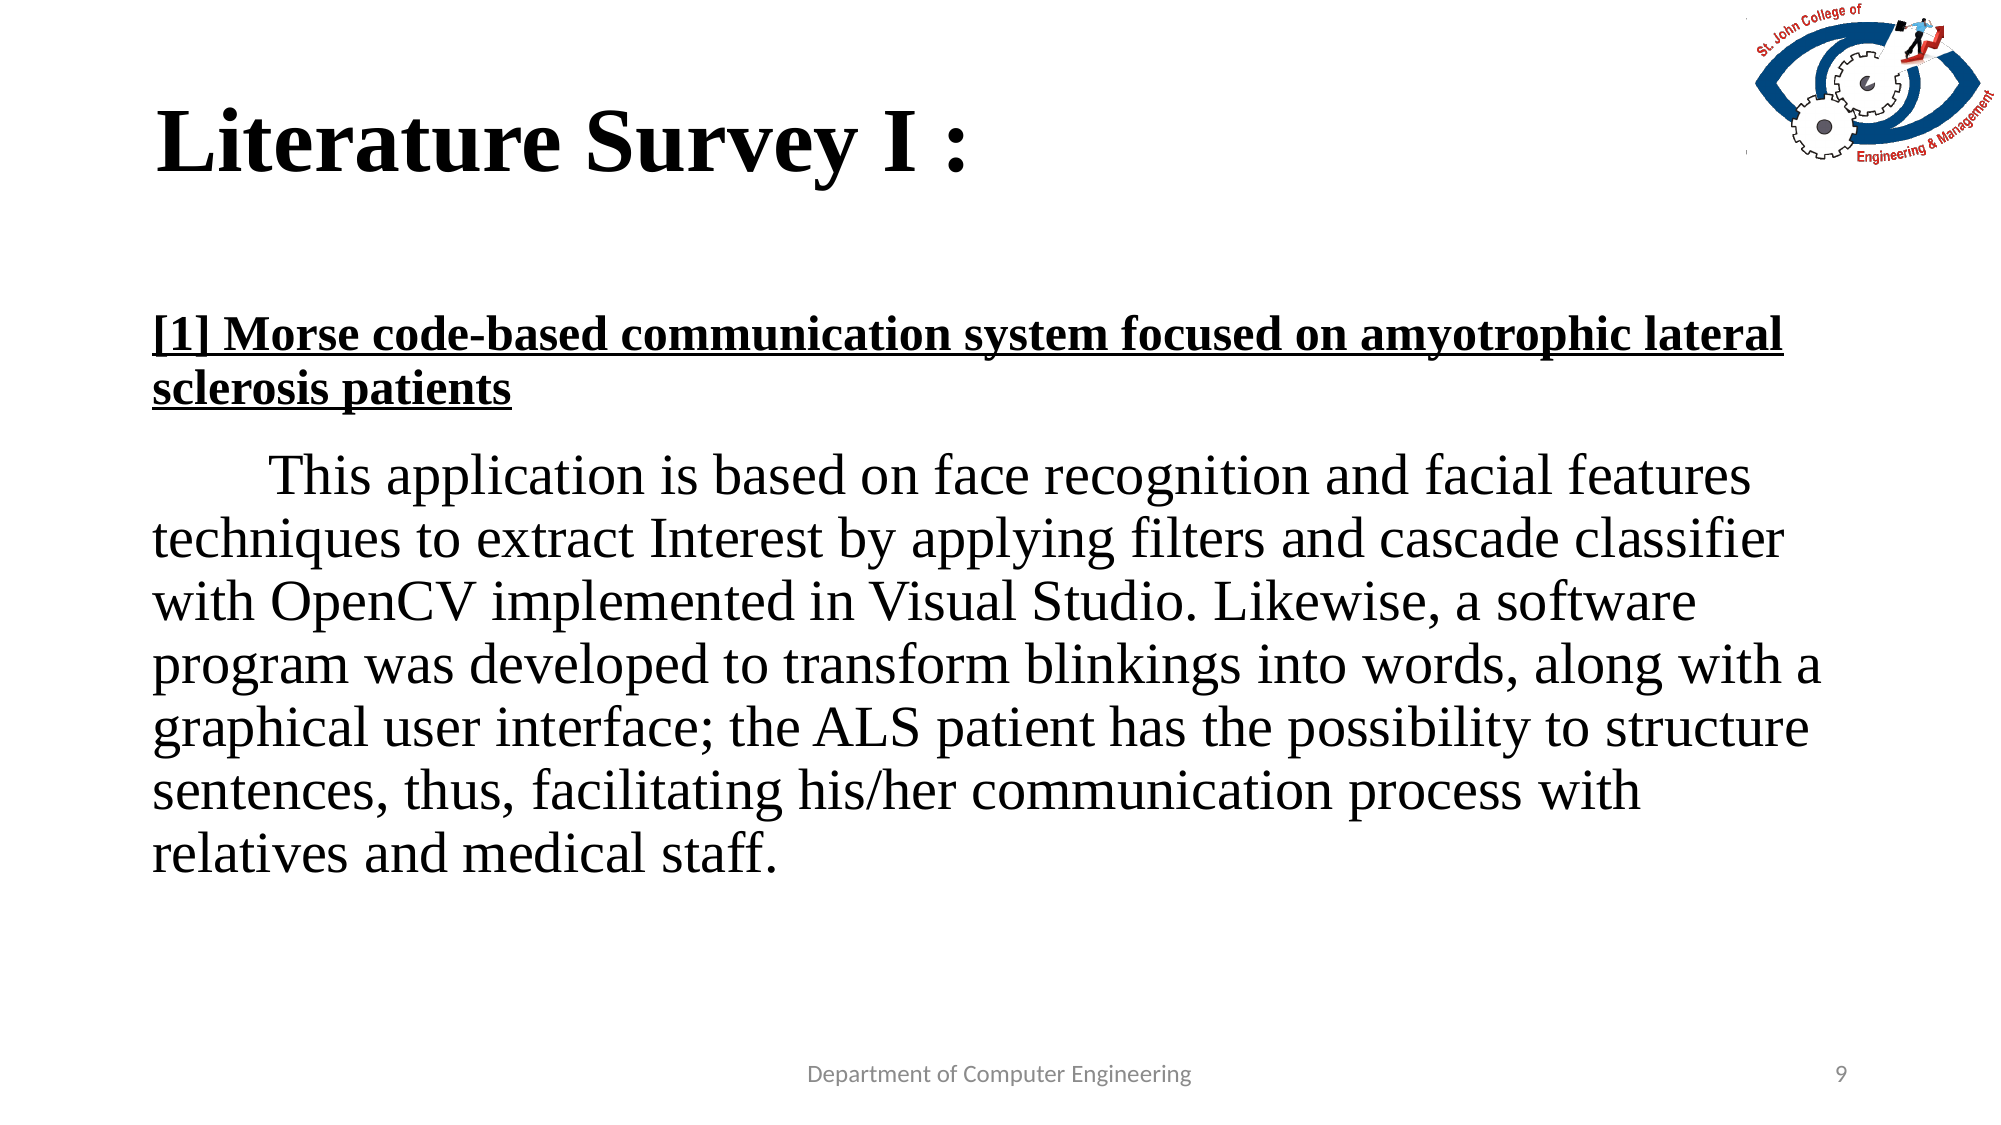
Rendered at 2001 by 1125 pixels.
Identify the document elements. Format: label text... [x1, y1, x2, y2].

text_box Literature Survey I : [141, 82, 1371, 200]
footer Department of Computer Engineering [662, 1042, 1338, 1103]
list [1] Morse code-based communication system focused on amyotrophic lateral sclerosis patients This application is based on face recognition and facial features techniques to extract Interest by applying filters and cascade classifier with OpenCV implemented in Visual Studio. Likewise, a software program was developed to transform blinkings into words, along with a graphical user interface; the ALS patient has the possibility to structure sentences, thus, facilitating his/her communication process with relatives and medical staff. [137, 299, 1863, 1014]
slide_number <number> [1412, 1042, 1863, 1103]
picture [1746, 0, 2000, 168]
